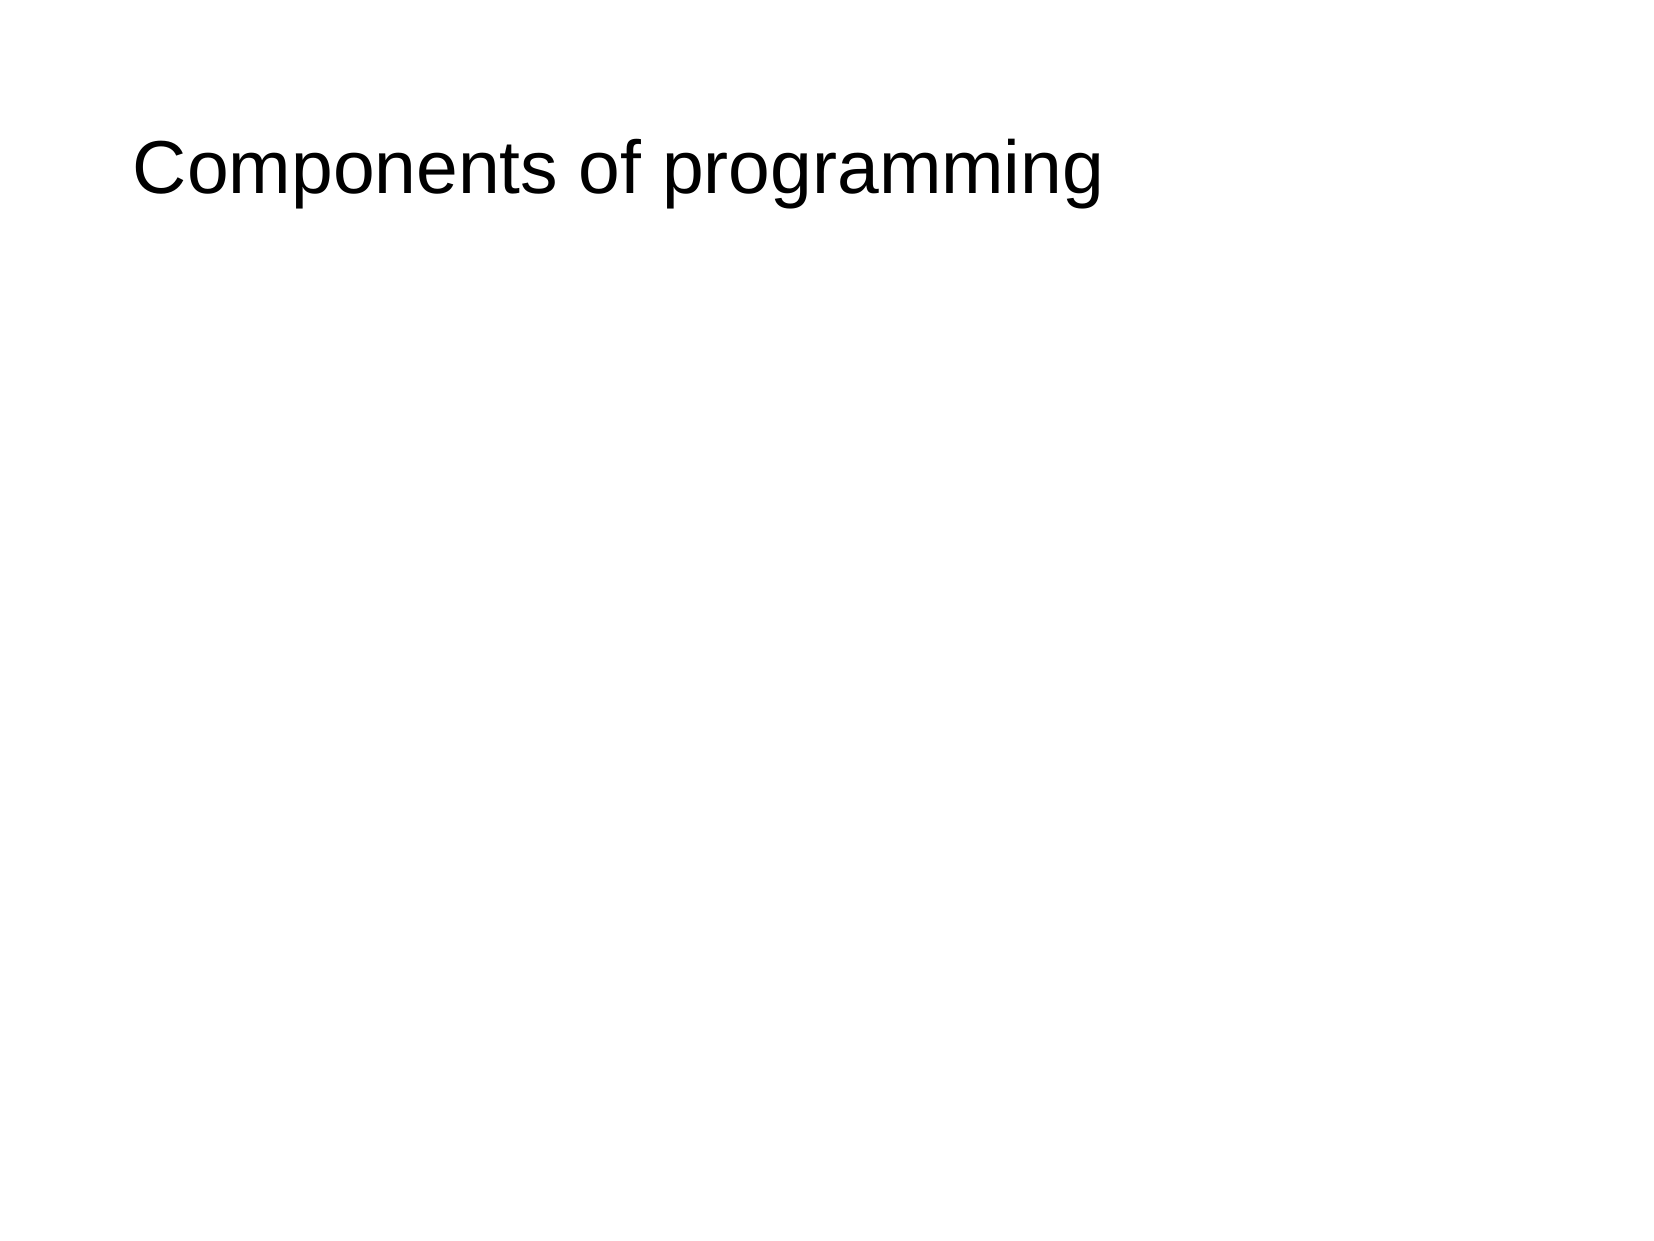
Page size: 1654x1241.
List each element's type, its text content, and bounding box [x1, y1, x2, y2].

text_box Components of programming [118, 118, 1565, 217]
